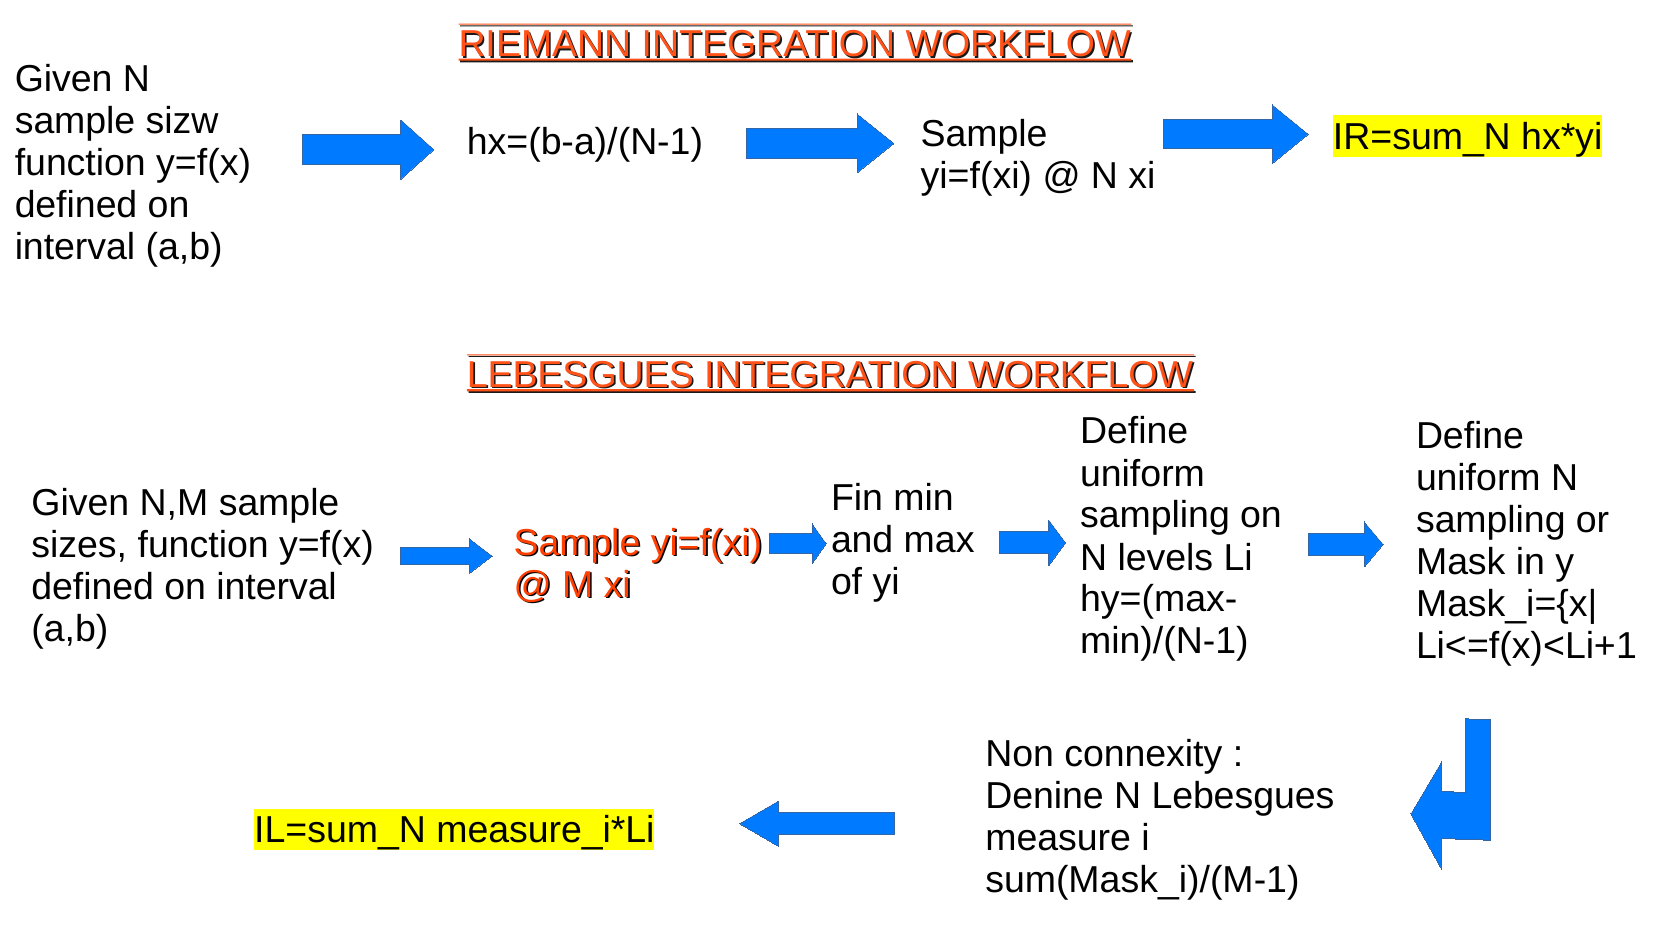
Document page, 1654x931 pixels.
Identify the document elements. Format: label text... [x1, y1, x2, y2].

text_box [1308, 521, 1384, 567]
text_box Given N,M sample sizes, function y=f(x) defined on interval (a,b) [16, 473, 416, 660]
text_box Sample yi=f(xi) @ N xi [905, 104, 1174, 204]
text_box [400, 538, 493, 574]
text_box hx=(b-a)/(N-1) [452, 113, 747, 173]
text_box Define uniform N sampling or Mask in y Mask_i={x|Li<=f(x)<Li+1 [1401, 407, 1654, 716]
text_box Sample yi=f(xi) @ M xi [498, 513, 793, 614]
text_box IL=sum_N measure_i*Li [239, 801, 790, 867]
text_box Lebesgues integration workflow [452, 345, 1241, 403]
text_box [790, 812, 895, 835]
text_box Riemann integration workflow [443, 15, 1410, 72]
text_box [302, 120, 434, 180]
text_box Given N sample sizw function y=f(x) defined on interval (a,b) [0, 49, 283, 275]
text_box IR=sum_N hx*yi [1318, 108, 1644, 207]
text_box [769, 523, 816, 564]
text_box Non connexity : Denine N Lebesgues measure i sum(Mask_i)/(M-1) [970, 724, 1403, 908]
text_box [999, 520, 1065, 566]
text_box [746, 113, 894, 173]
text_box [1410, 718, 1491, 870]
text_box Define uniform sampling on N levels Li hy=(max-min)/(N-1) [1065, 402, 1309, 700]
text_box Fin min and max of yi [816, 468, 1019, 627]
text_box [1163, 104, 1309, 164]
